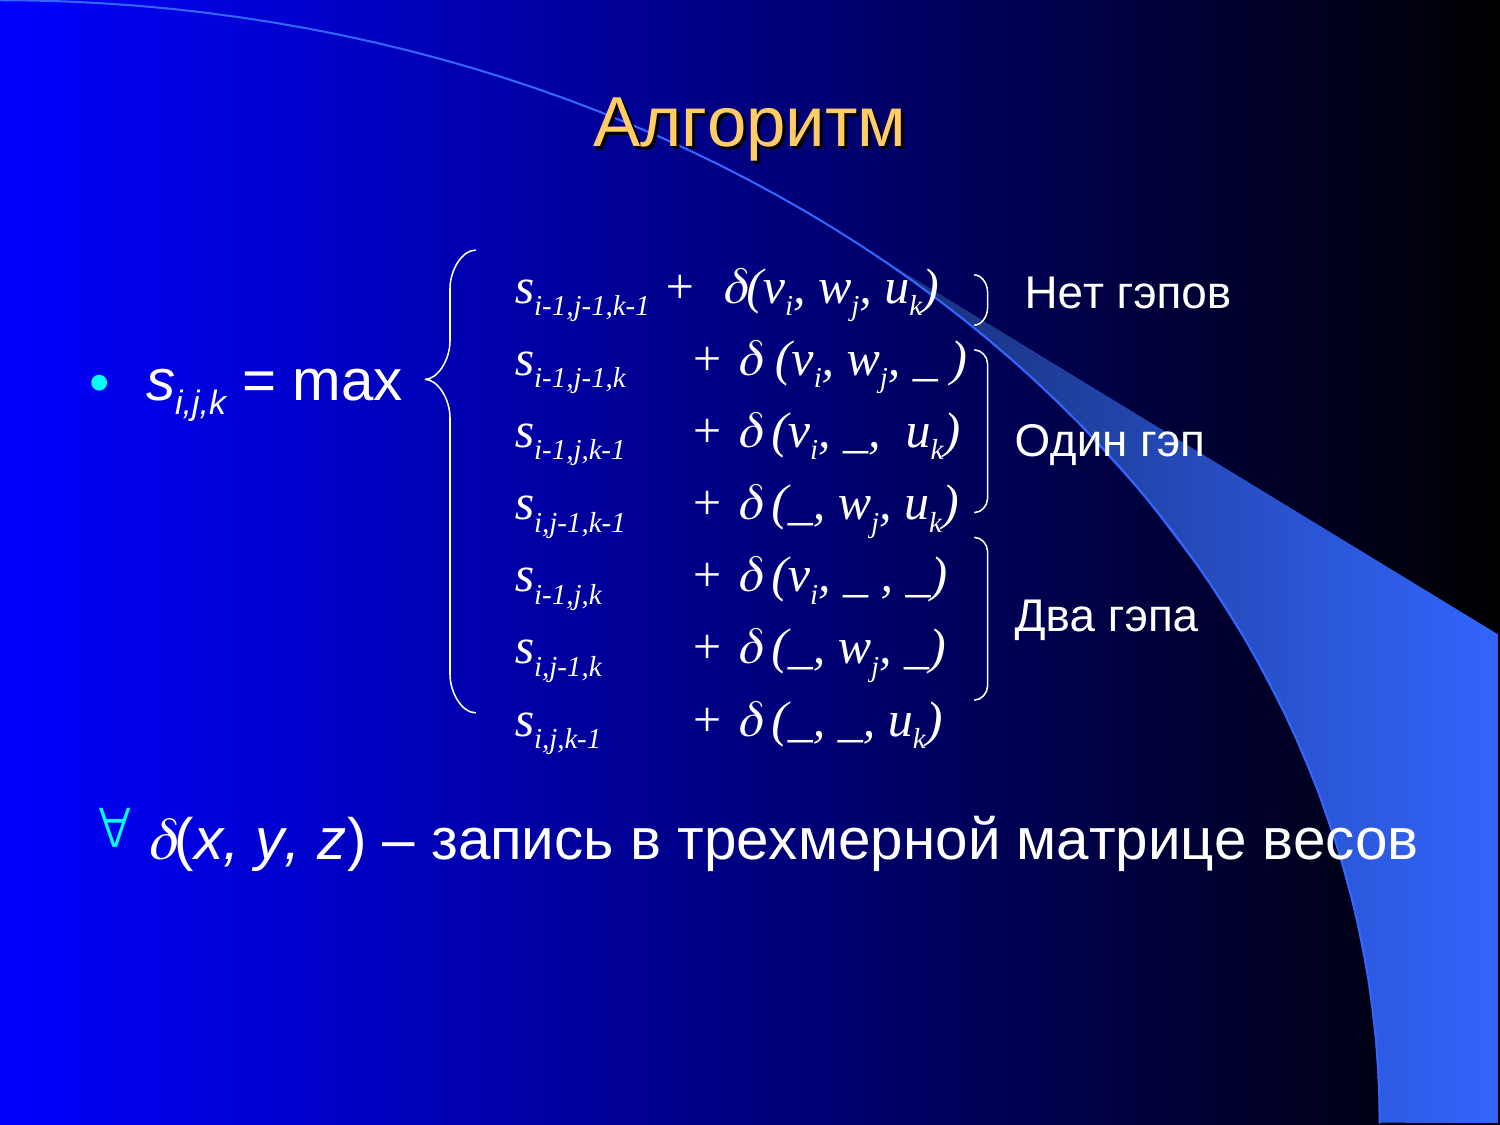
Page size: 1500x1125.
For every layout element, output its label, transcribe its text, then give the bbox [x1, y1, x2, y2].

text_box si,j,k = max (x, y, z) – запись в трехмерной матрице весов [75, 249, 1500, 1000]
text_box Два гэпа [999, 577, 1351, 649]
title Алгоритм [112, 30, 1388, 206]
text_box Нет гэпов [1009, 255, 1385, 326]
text_box Один гэп [999, 402, 1351, 474]
text_box si-1,j-1,k-1 + (vi, wj, uk) si-1,j-1,k +  (vi, wj, _ ) si-1,j,k-1 +  (vi, _, uk) si,j-1,k-1 +  (_, wj, uk) si-1,j,k +  (vi, _ , _) si,j-1,k +  (_, wj, _) si,j,k-1 +  (_, _, uk) [499, 262, 1075, 820]
